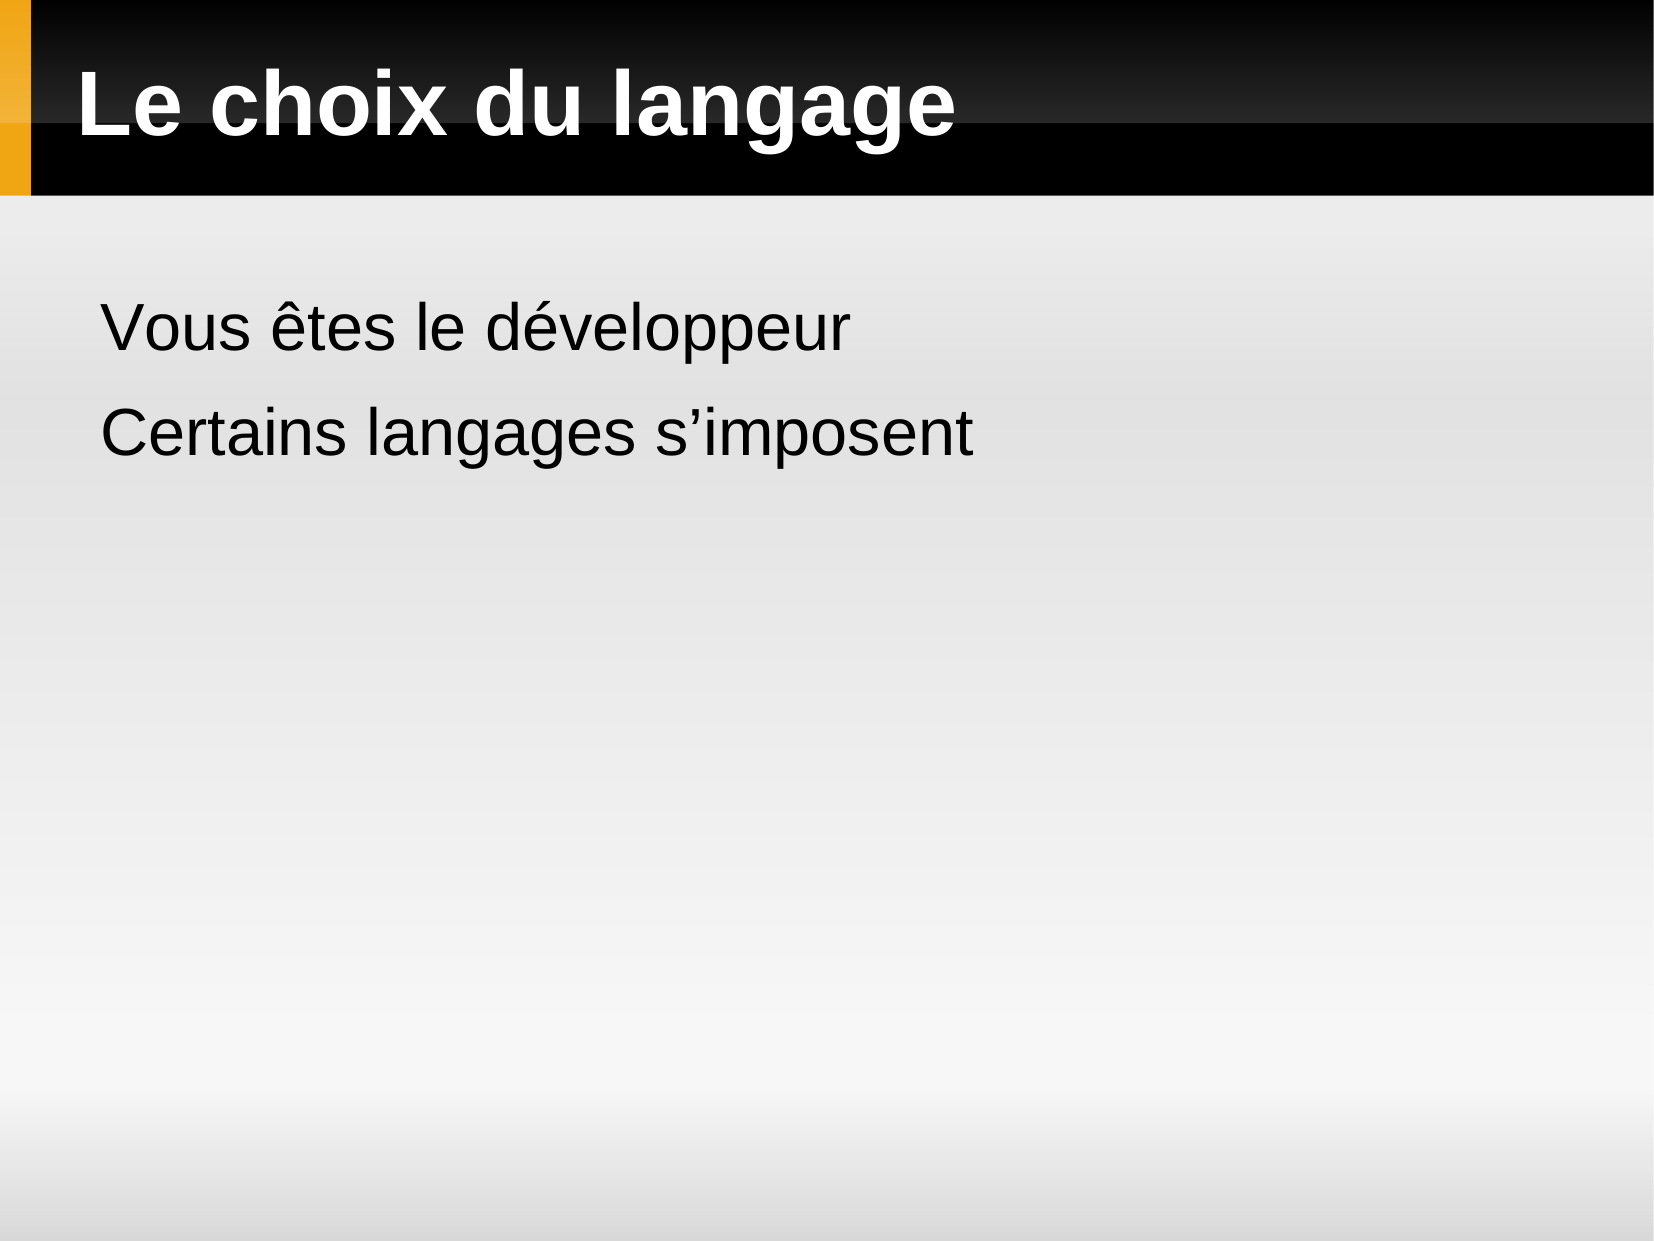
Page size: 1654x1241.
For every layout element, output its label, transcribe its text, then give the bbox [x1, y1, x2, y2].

title Le choix du langage [76, 7, 1565, 200]
list Vous êtes le développeur Certains langages s’imposent [82, 290, 1571, 1094]
picture [0, 0, 1654, 1241]
